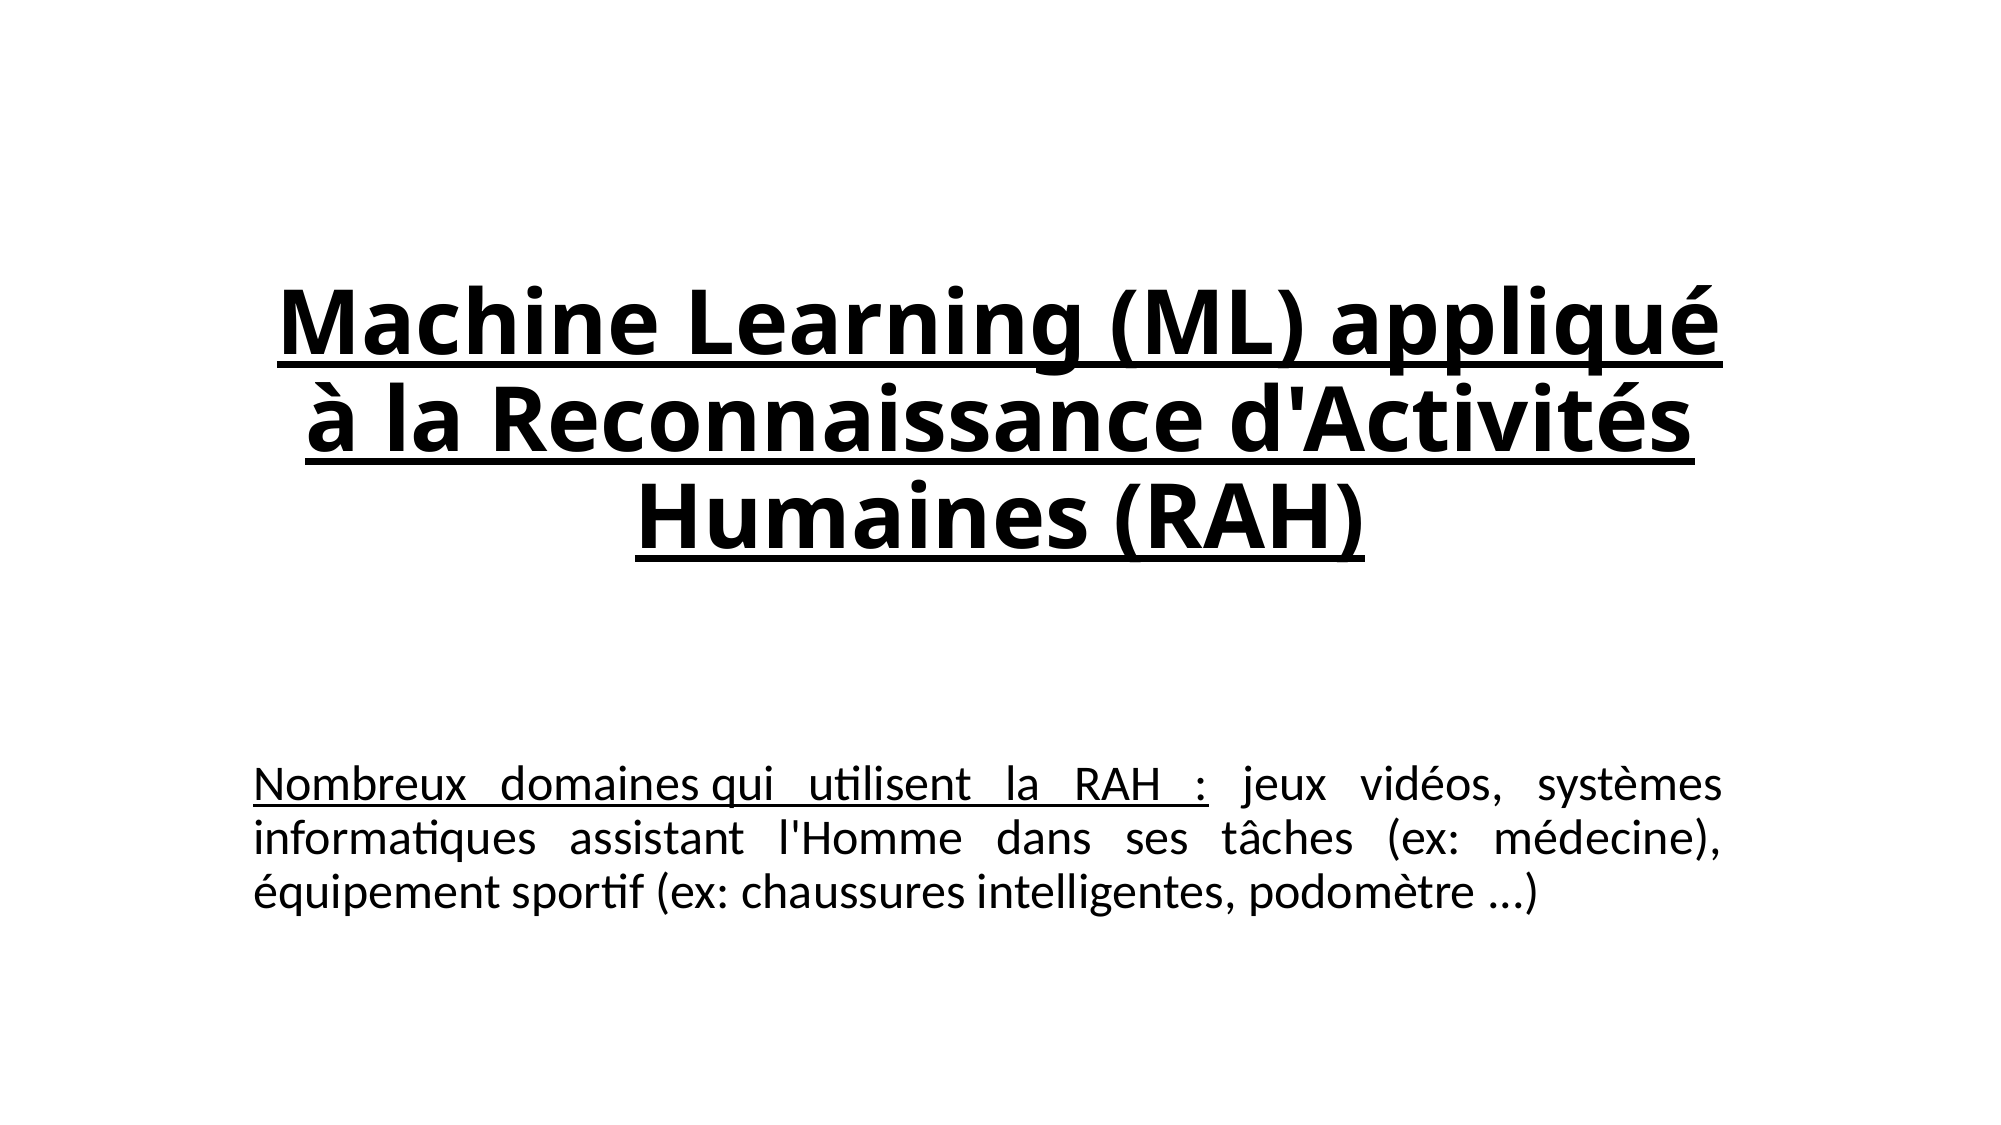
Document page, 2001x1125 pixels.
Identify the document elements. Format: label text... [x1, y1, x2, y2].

table_header [331, 119, 1669, 177]
subtitle Nombreux domaines qui utilisent la RAH : jeux vidéos, systèmes informatiques assistant l'Homme dans ses tâches (ex: médecine), équipement sportif (ex: chaussures intelligentes, podomètre ...) [238, 668, 1739, 941]
title Machine Learning (ML) appliqué à la Reconnaissance d'Activités Humaines (RAH) [249, 184, 1750, 576]
